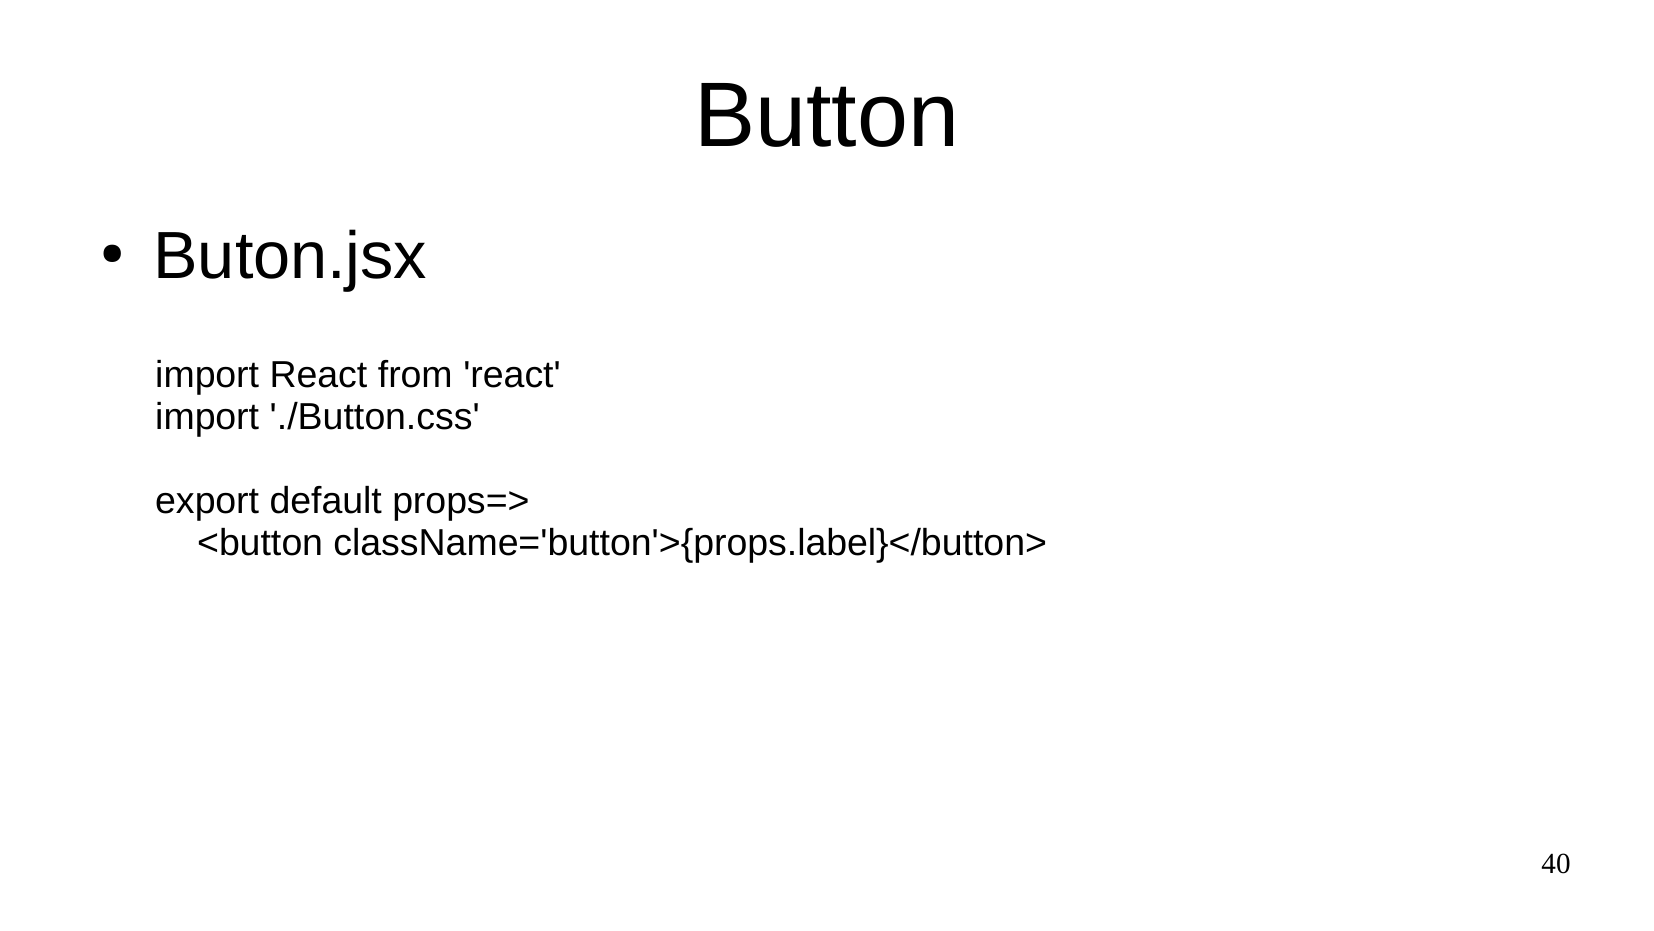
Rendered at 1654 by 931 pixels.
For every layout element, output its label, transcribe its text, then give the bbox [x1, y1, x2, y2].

title Button [82, 37, 1571, 193]
list Buton.jsx [82, 217, 1571, 758]
text_box import React from 'react' import './Button.css' export default props=> <button className='button'>{props.label}</button> [140, 346, 1325, 572]
